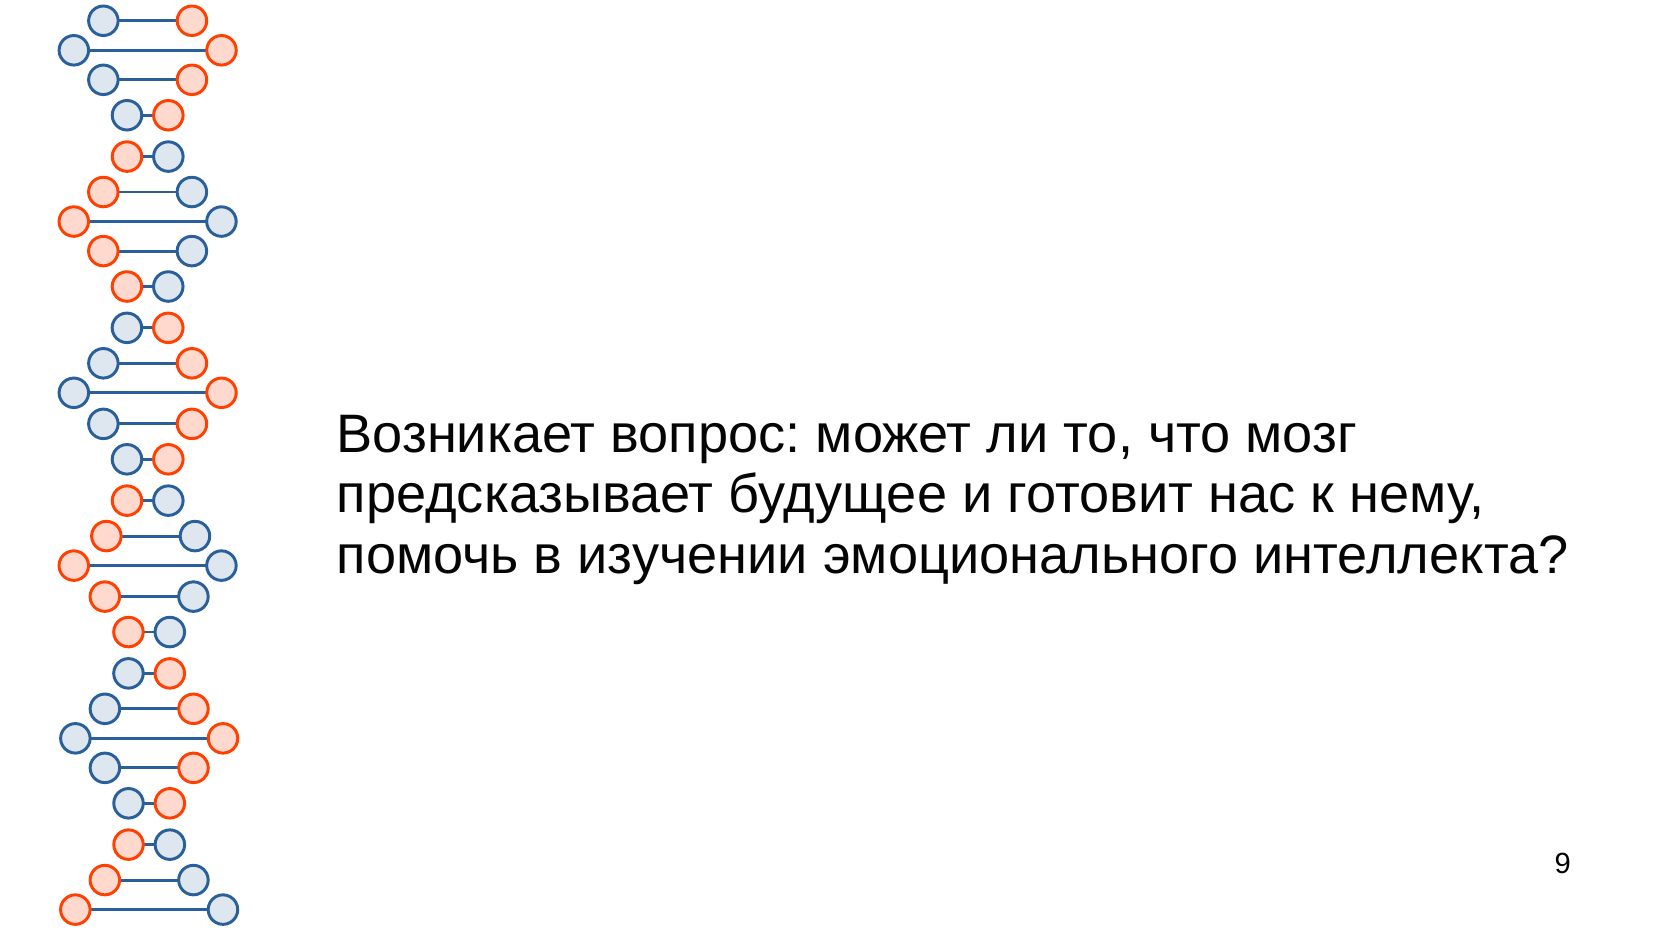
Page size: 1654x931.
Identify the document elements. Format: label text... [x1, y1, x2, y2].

list Возникает вопрос: может ли то, что мозг предсказывает будущее и готовит нас к нему, помочь в изучении эмоционального интеллекта? [265, 224, 1595, 764]
